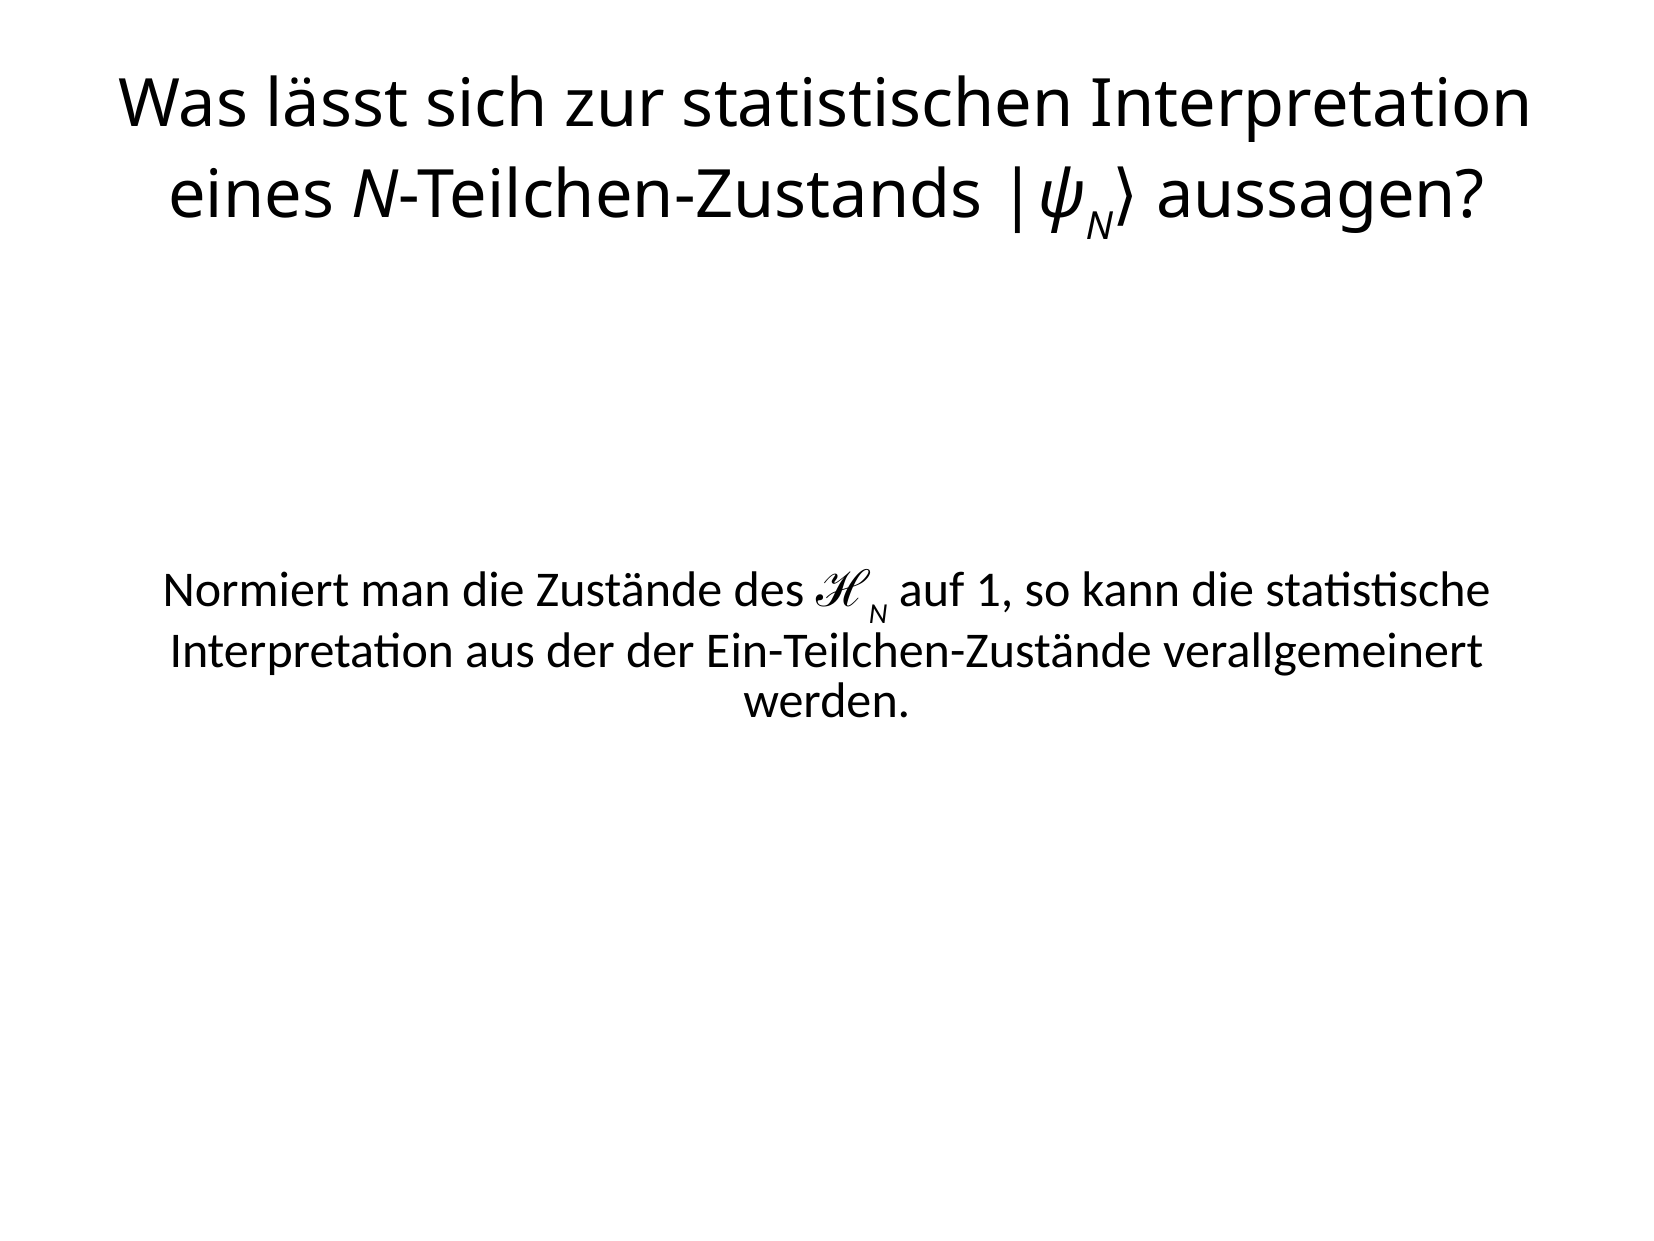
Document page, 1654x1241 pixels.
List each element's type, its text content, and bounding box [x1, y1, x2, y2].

title Was lässt sich zur statistischen Interpretation eines N-Teilchen-Zustands |ψN⟩ aussagen? [82, 49, 1571, 257]
subtitle Normiert man die Zustände des ℋN auf 1, so kann die statistische Interpretation aus der der Ein-Teilchen-Zustände verallgemeinert werden. [82, 290, 1571, 1010]
